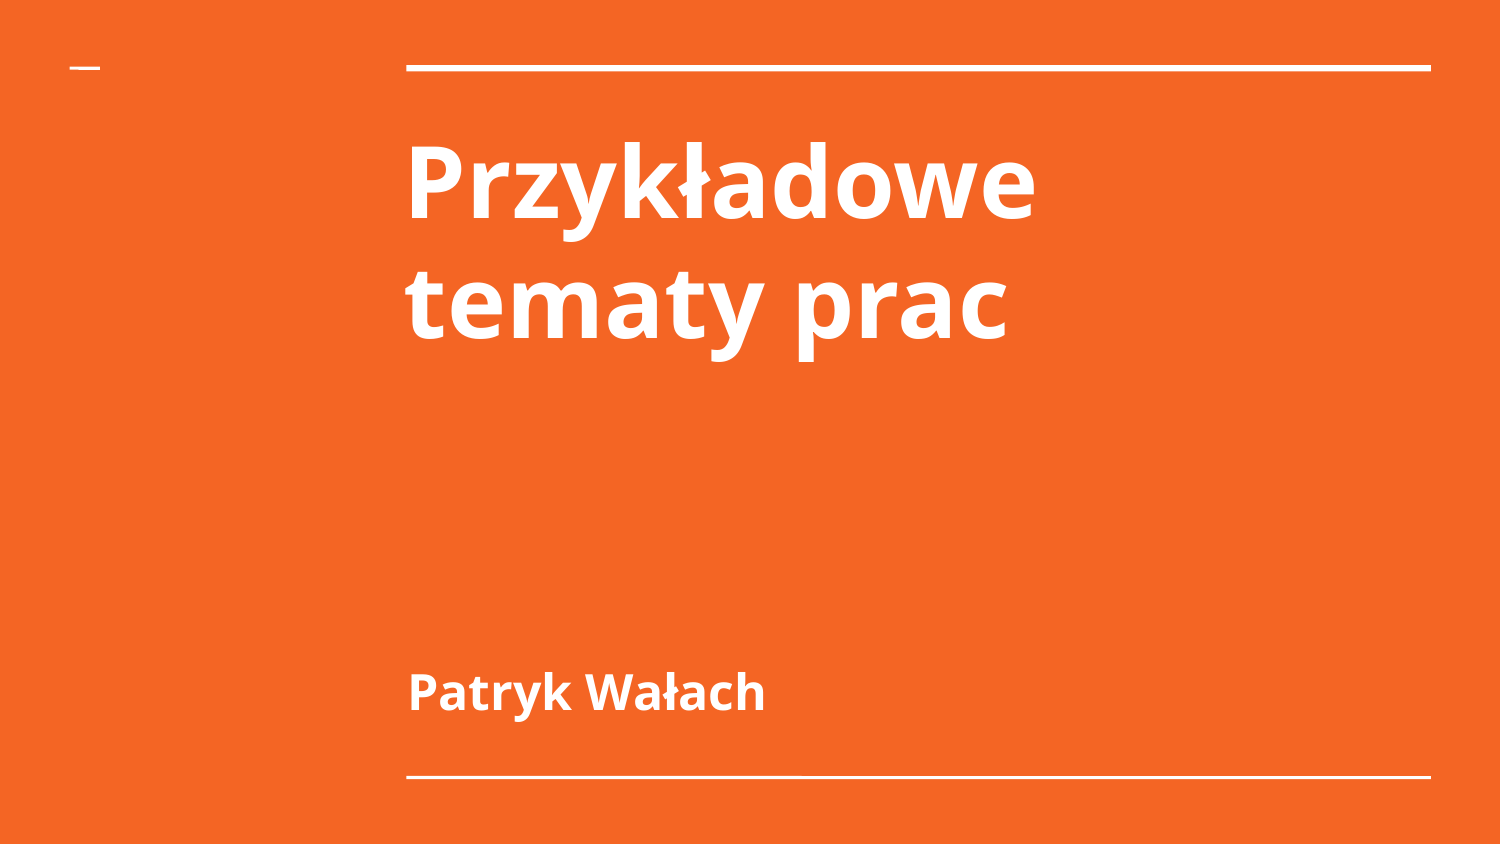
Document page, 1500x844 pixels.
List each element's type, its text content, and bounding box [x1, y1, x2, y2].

subtitle Patryk Wałach [392, 531, 1431, 735]
title Przykładowe tematy prac [389, 103, 1428, 357]
